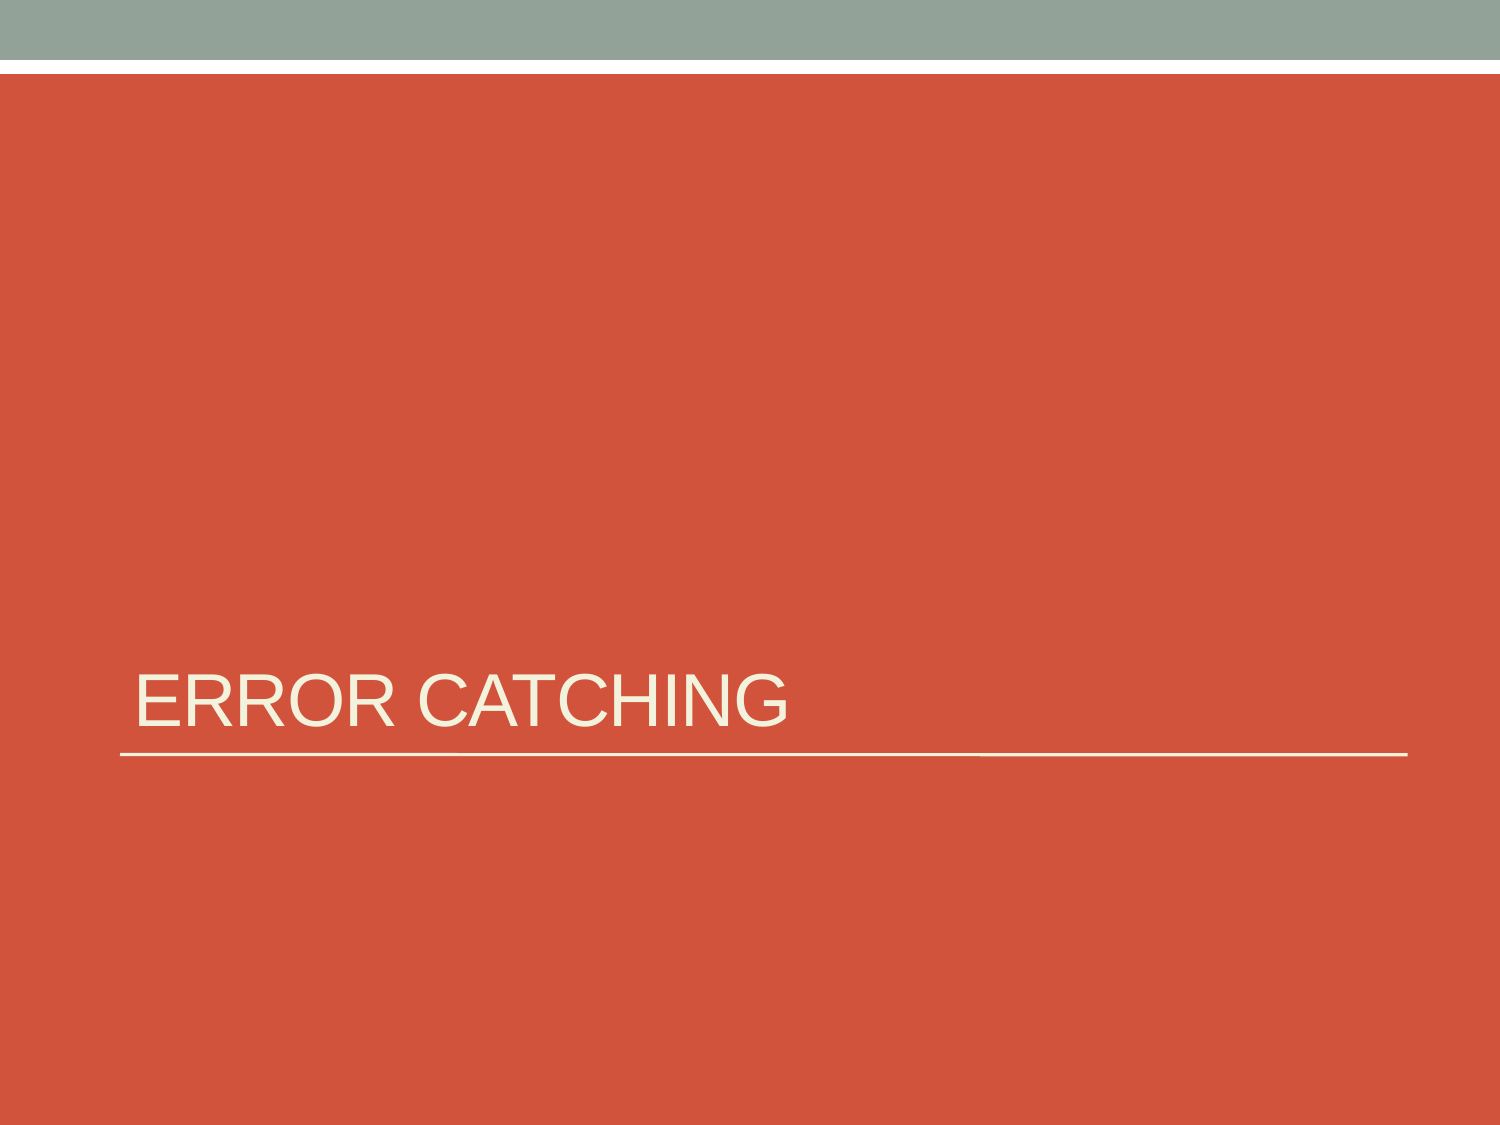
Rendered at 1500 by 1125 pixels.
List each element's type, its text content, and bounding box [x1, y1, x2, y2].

title Error Catching [118, 387, 1394, 749]
